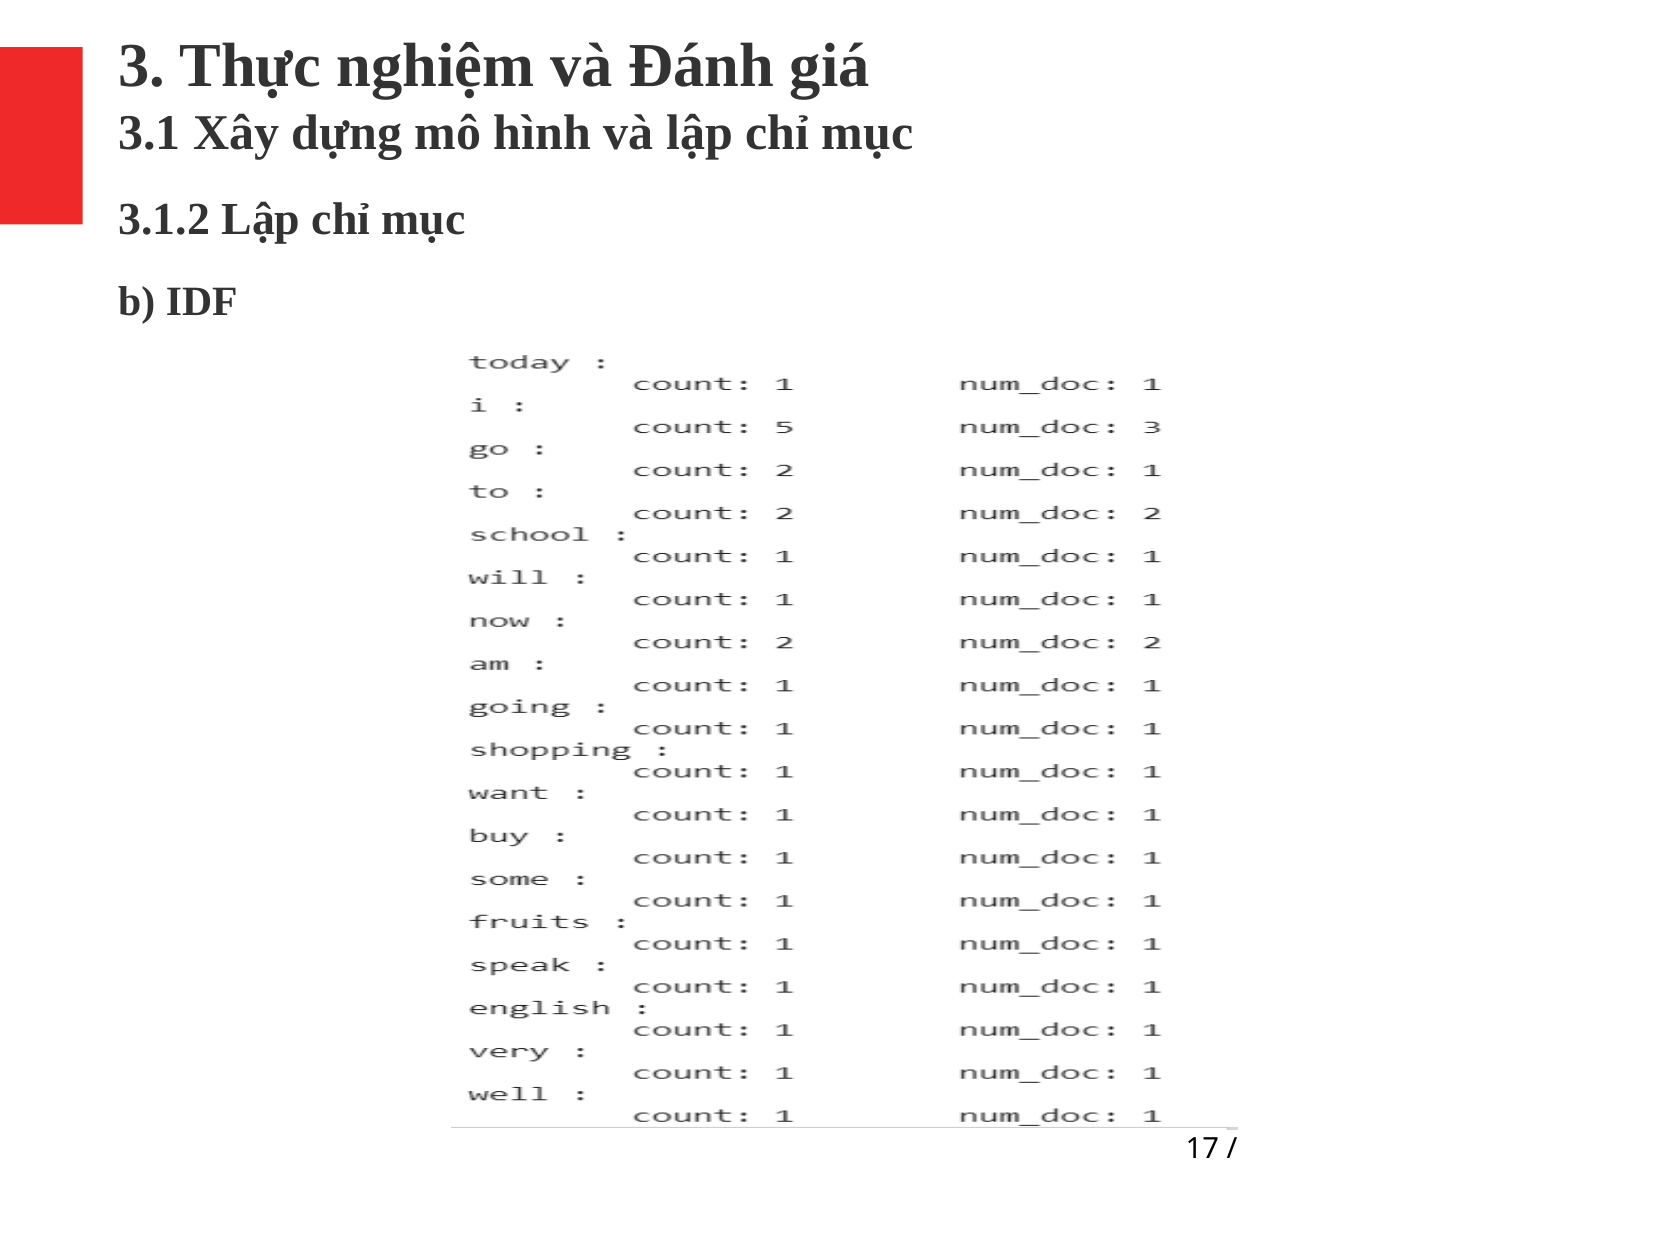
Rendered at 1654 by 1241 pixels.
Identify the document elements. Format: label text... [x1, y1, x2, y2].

text_box 3. Thực nghiệm và Đánh giá [118, 23, 1571, 100]
text_box 3.1 Xây dựng mô hình và lập chỉ mục 3.1.2 Lập chỉ mục b) IDF [118, 99, 1296, 349]
text_box / [1185, 1129, 1571, 1216]
picture [451, 349, 1238, 1130]
